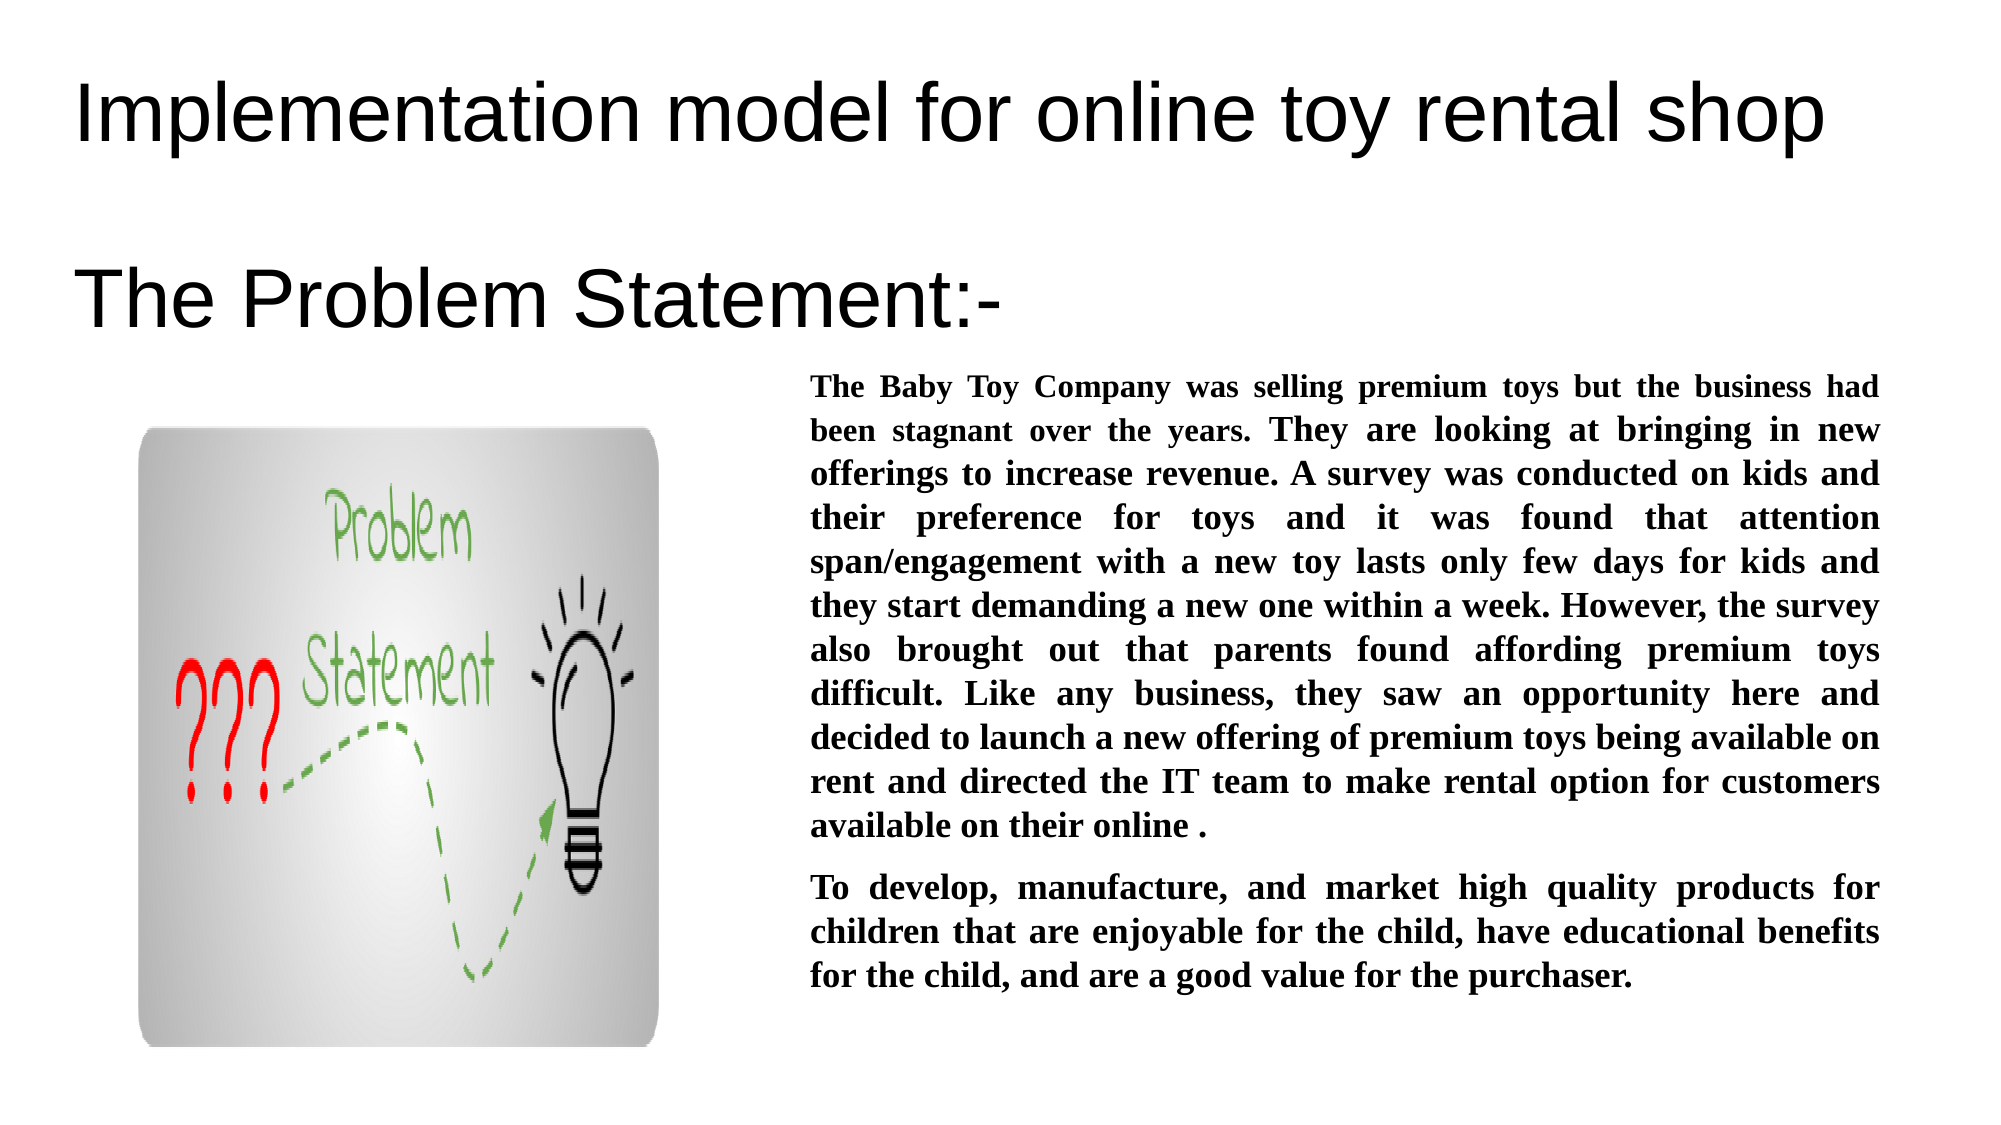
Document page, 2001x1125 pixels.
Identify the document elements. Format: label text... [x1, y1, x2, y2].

list The Baby Toy Company was selling premium toys but the business had been stagnant over the years. They are looking at bringing in new offerings to increase revenue. A survey was conducted on kids and their preference for toys and it was found that attention span/engagement with a new toy lasts only few days for kids and they start demanding a new one within a week. However, the survey also brought out that parents found affording premium toys difficult. Like any business, they saw an opportunity here and decided to launch a new offering of premium toys being available on rent and directed the IT team to make rental option for customers available on their online . To develop, manufacture, and market high quality products for children that are enjoyable for the child, have educational benefits for the child, and are a good value for the purchaser. [795, 353, 1897, 1014]
text_box Implementation model for online toy rental shop The Problem Statement:- [59, 59, 1949, 353]
picture [113, 369, 680, 1109]
